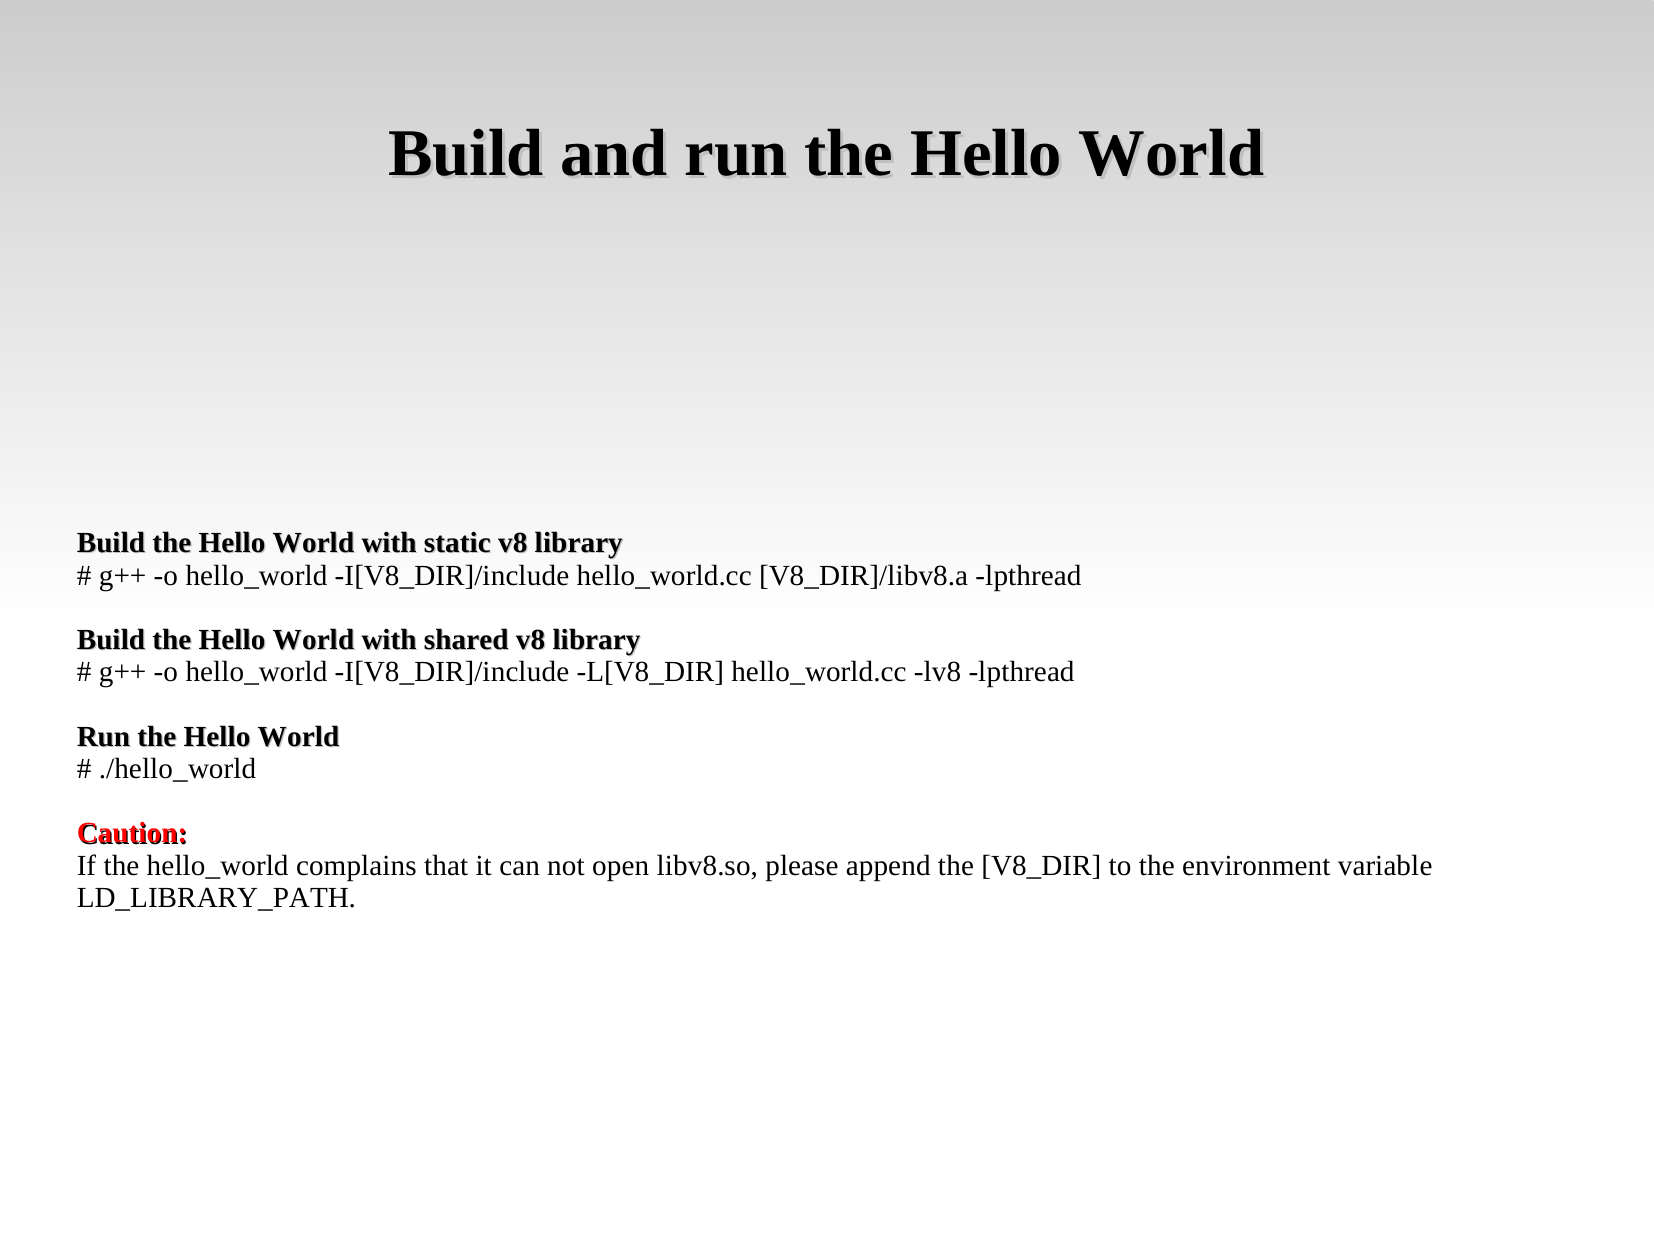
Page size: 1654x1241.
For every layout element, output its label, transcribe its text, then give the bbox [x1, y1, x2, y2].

title Build and run the Hello World [82, 56, 1571, 250]
subtitle Build the Hello World with static v8 library # g++ -o hello_world -I[V8_DIR]/include hello_world.cc [V8_DIR]/libv8.a -lpthread Build the Hello World with shared v8 library # g++ -o hello_world -I[V8_DIR]/include -L[V8_DIR] hello_world.cc -lv8 -lpthread Run the Hello World # ./hello_world Caution: If the hello_world complains that it can not open libv8.so, please append the [V8_DIR] to the environment variable LD_LIBRARY_PATH. [76, 318, 1565, 1123]
